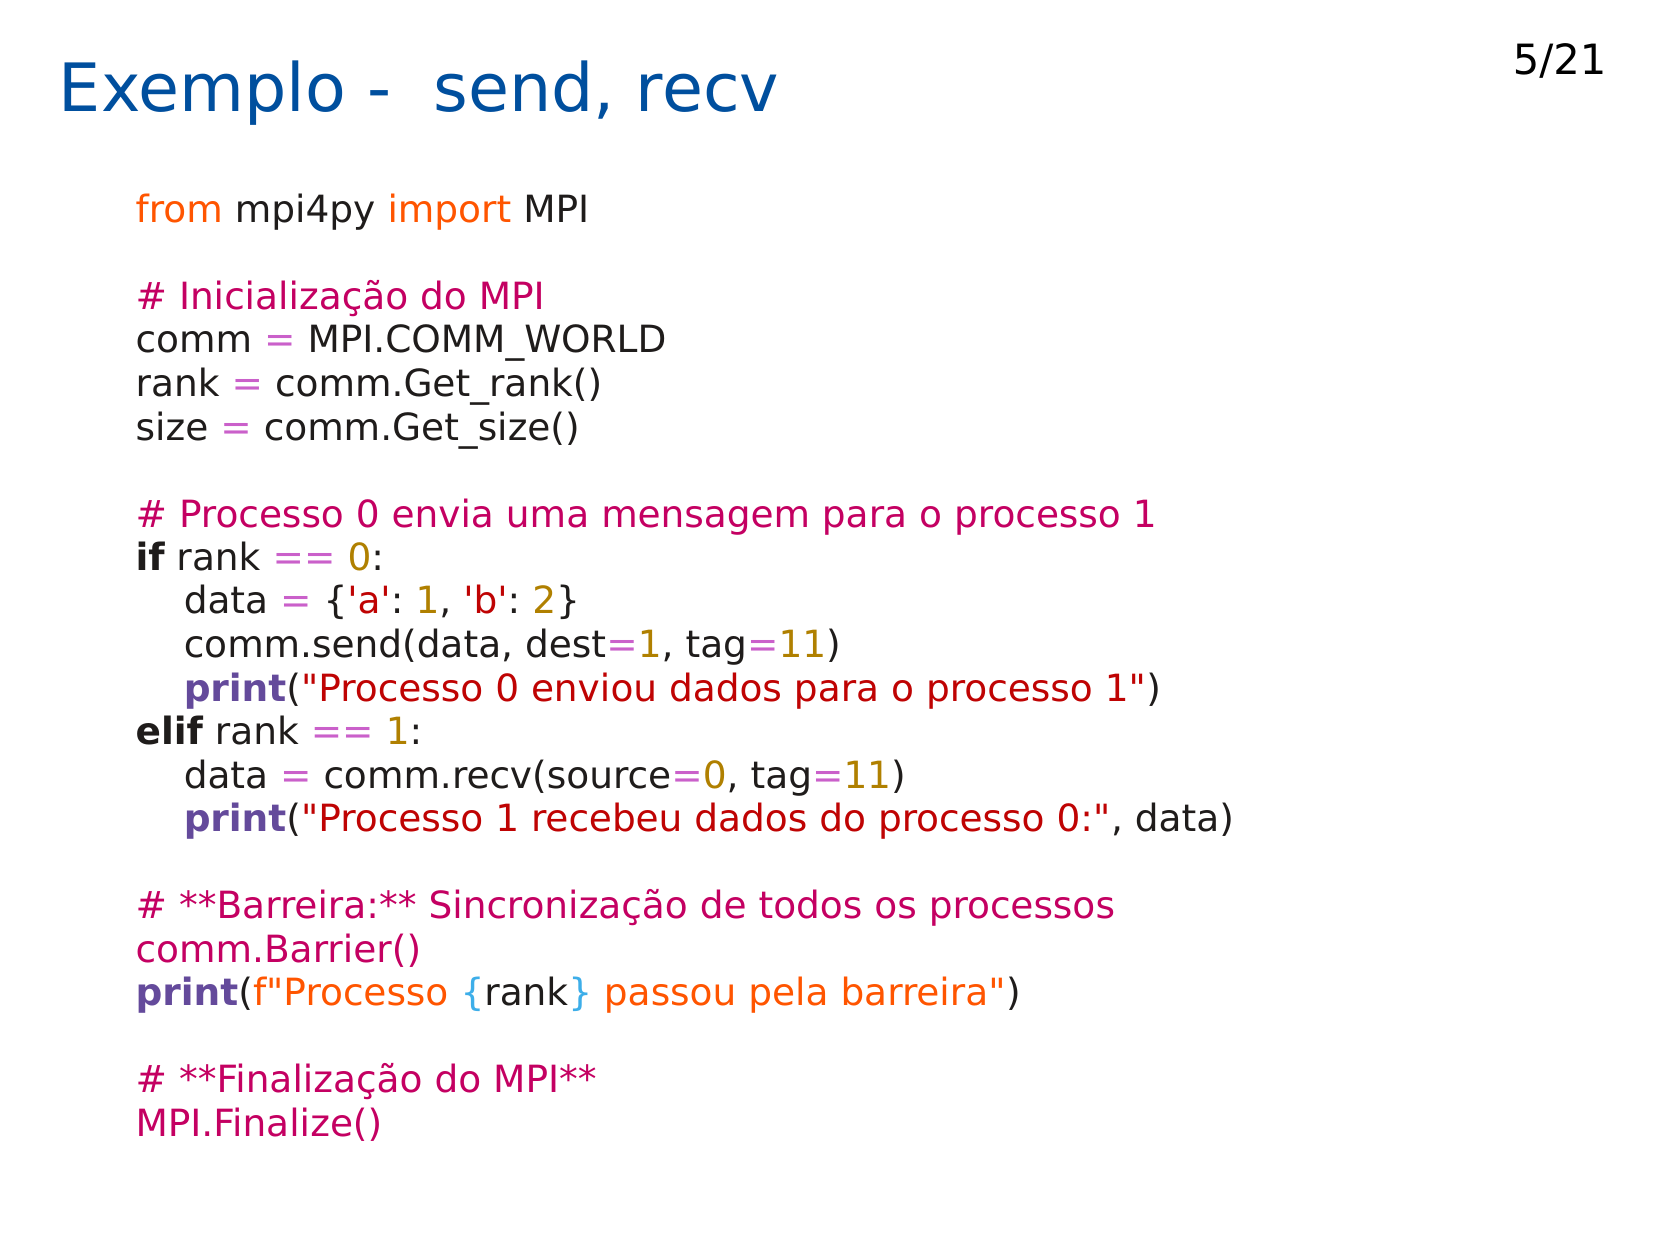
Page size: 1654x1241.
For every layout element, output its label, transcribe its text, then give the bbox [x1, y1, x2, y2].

text_box from mpi4py import MPI # Inicialização do MPI comm = MPI.COMM_WORLD rank = comm.Get_rank() size = comm.Get_size() # Processo 0 envia uma mensagem para o processo 1 if rank == 0: data = {'a': 1, 'b': 2} comm.send(data, dest=1, tag=11) print("Processo 0 enviou dados para o processo 1") elif rank == 1: data = comm.recv(source=0, tag=11) print("Processo 1 recebeu dados do processo 0:", data) # **Barreira:** Sincronização de todos os processos comm.Barrier() print(f"Processo {rank} passou pela barreira") # **Finalização do MPI** MPI.Finalize() [120, 180, 1566, 1153]
title Exemplo - send, recv [59, 29, 1506, 148]
